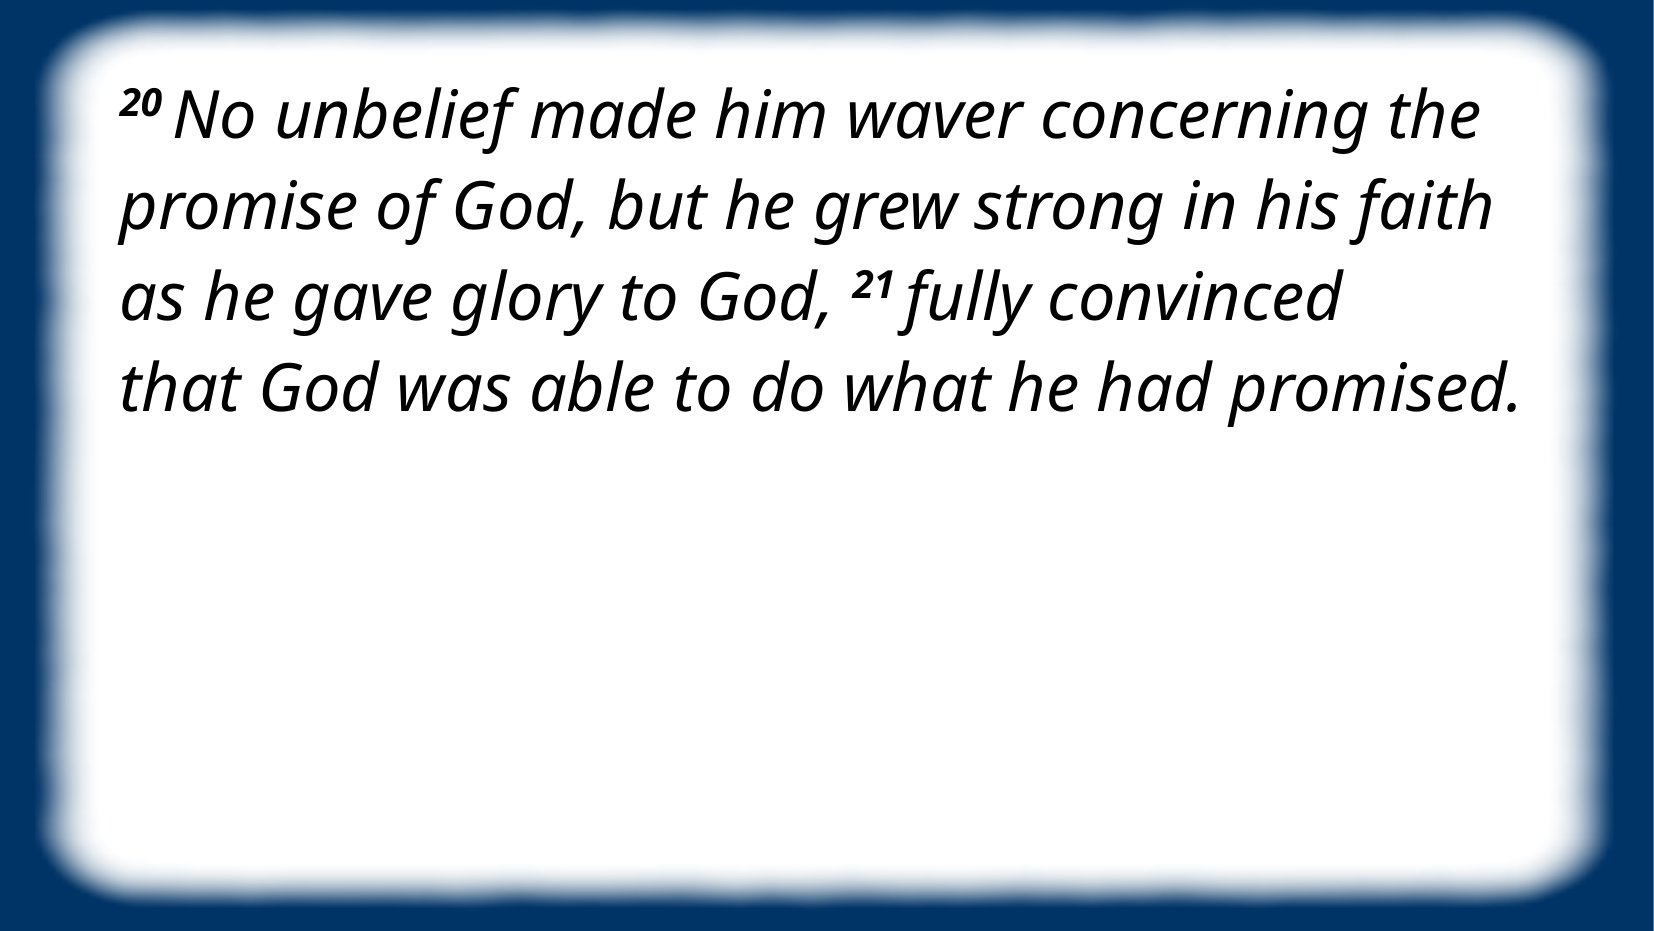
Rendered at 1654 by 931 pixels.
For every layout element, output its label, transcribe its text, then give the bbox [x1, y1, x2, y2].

picture [0, 0, 1654, 931]
text_box 20 No unbelief made him waver concerning the promise of God, but he grew strong in his faith as he gave glory to God, 21 fully convinced that God was able to do what he had promised. [105, 60, 1546, 519]
